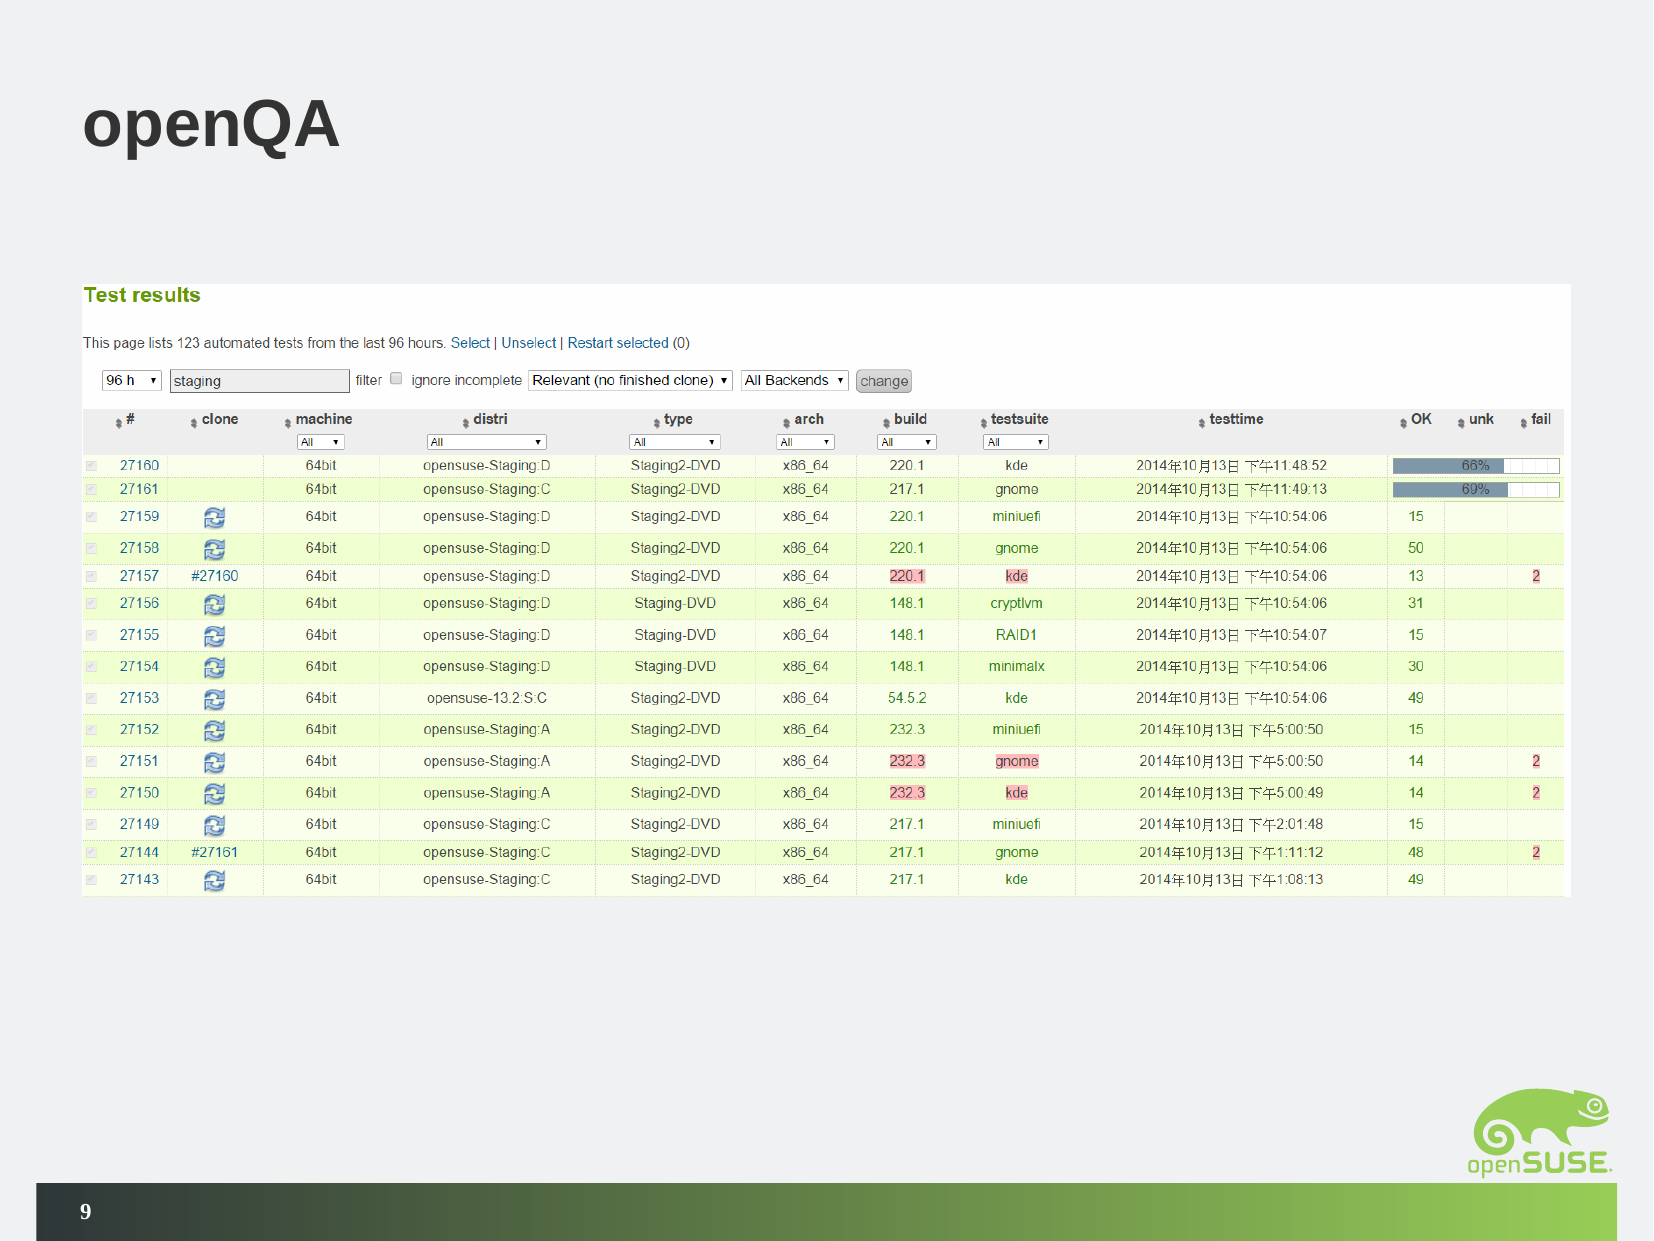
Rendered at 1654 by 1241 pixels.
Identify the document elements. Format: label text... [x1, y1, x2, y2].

picture [0, 0, 1654, 1241]
title openQA [82, 49, 1571, 198]
